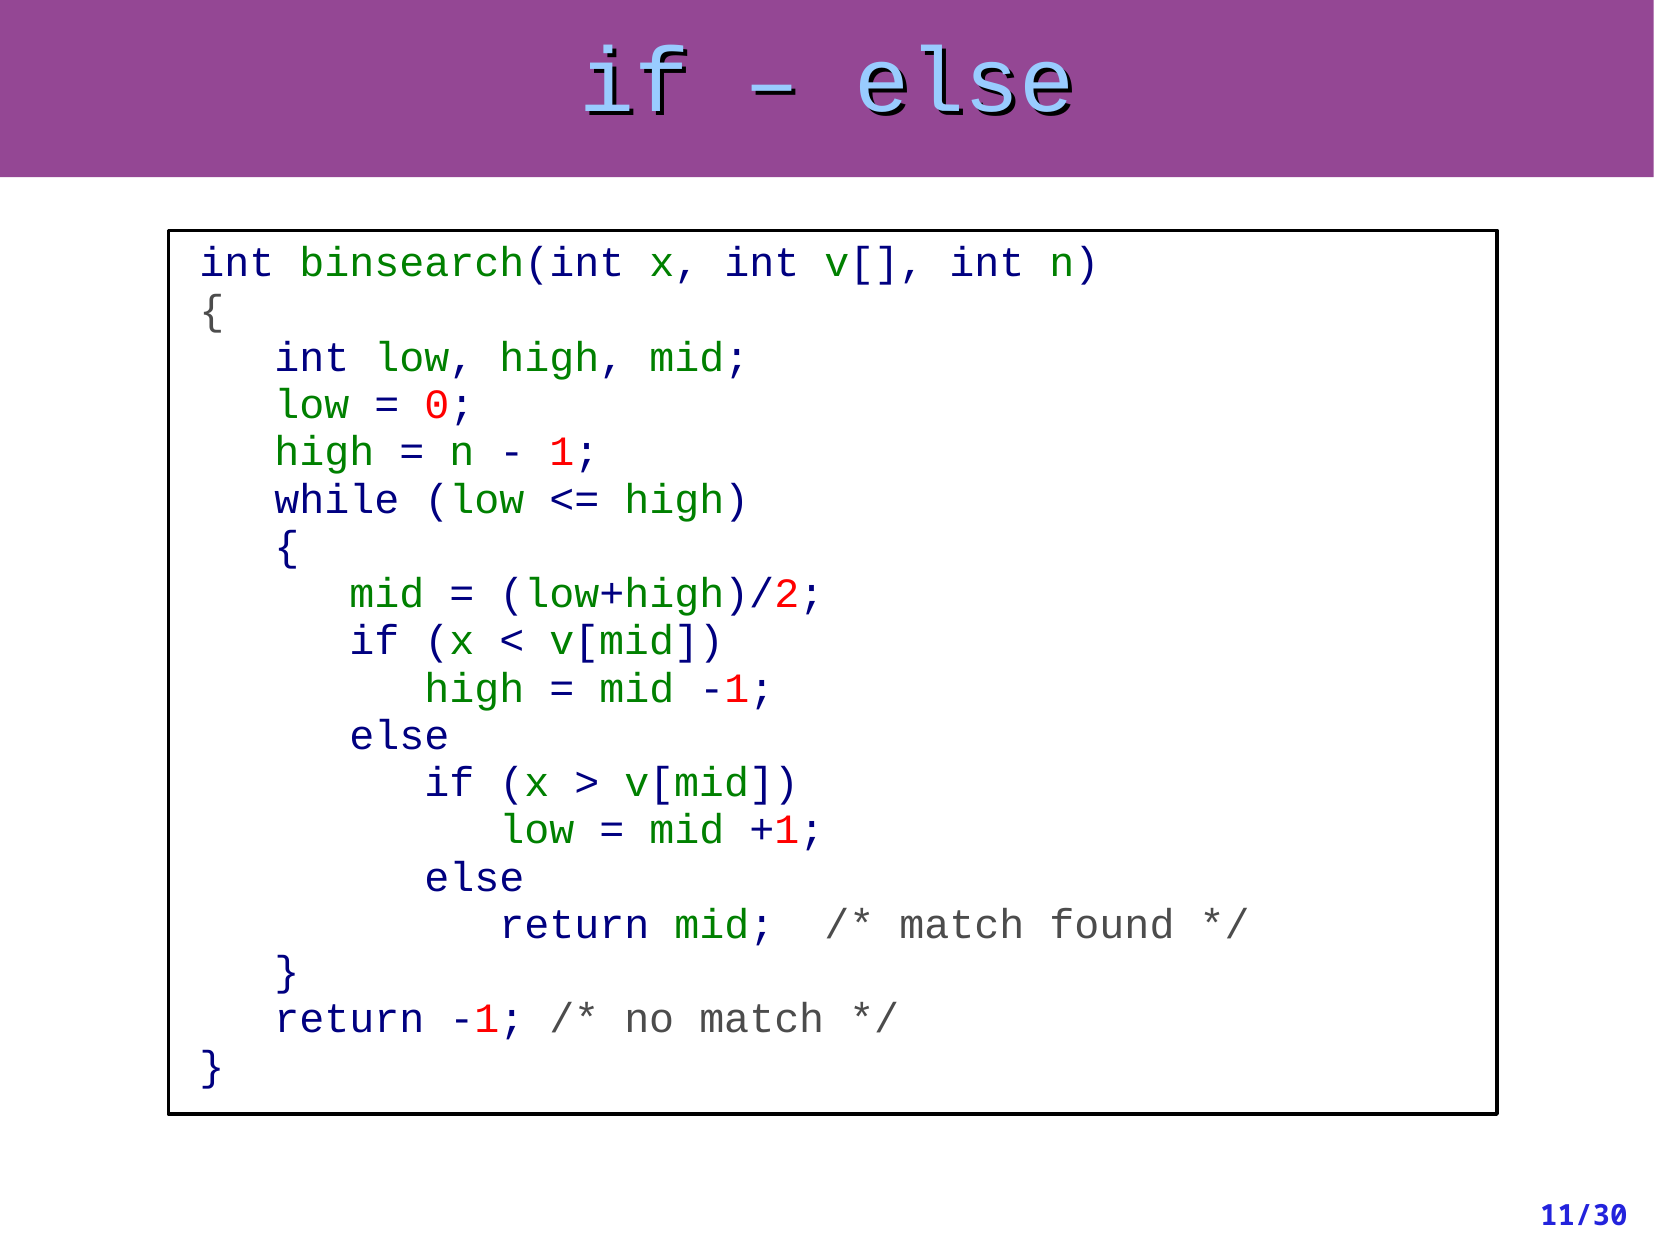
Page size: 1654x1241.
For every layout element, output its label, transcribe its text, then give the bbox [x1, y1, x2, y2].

text_box int binsearch(int x, int v[], int n) { int low, high, mid; low = 0; high = n - 1; while (low <= high) { mid = (low+high)/2; if (x < v[mid]) high = mid -1; else if (x > v[mid]) low = mid +1; else return mid; /* match found */ } return -1; /* no match */ } [168, 230, 1498, 1114]
title if – else [82, 0, 1571, 176]
